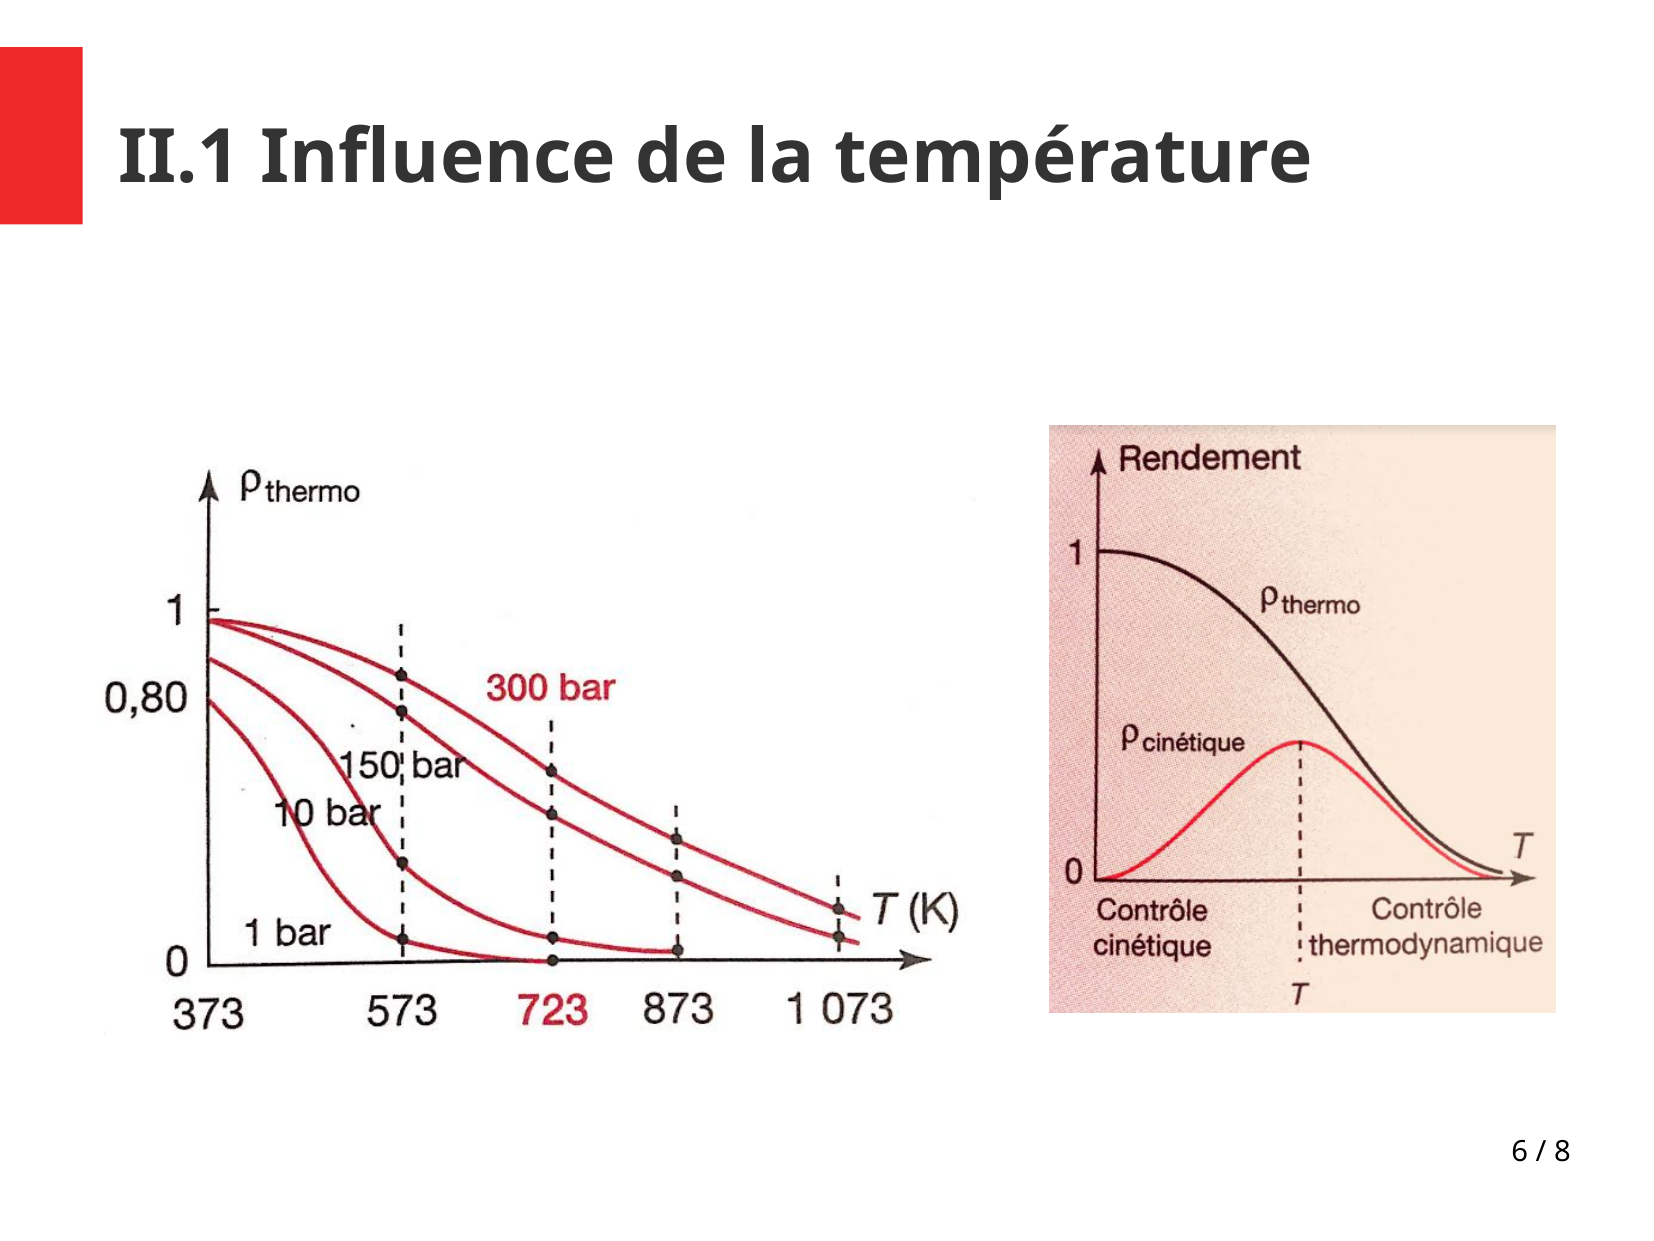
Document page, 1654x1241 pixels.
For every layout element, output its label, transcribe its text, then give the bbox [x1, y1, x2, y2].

picture [97, 460, 981, 1037]
picture [1049, 425, 1556, 1013]
title II.1 Influence de la température [118, 49, 1571, 257]
